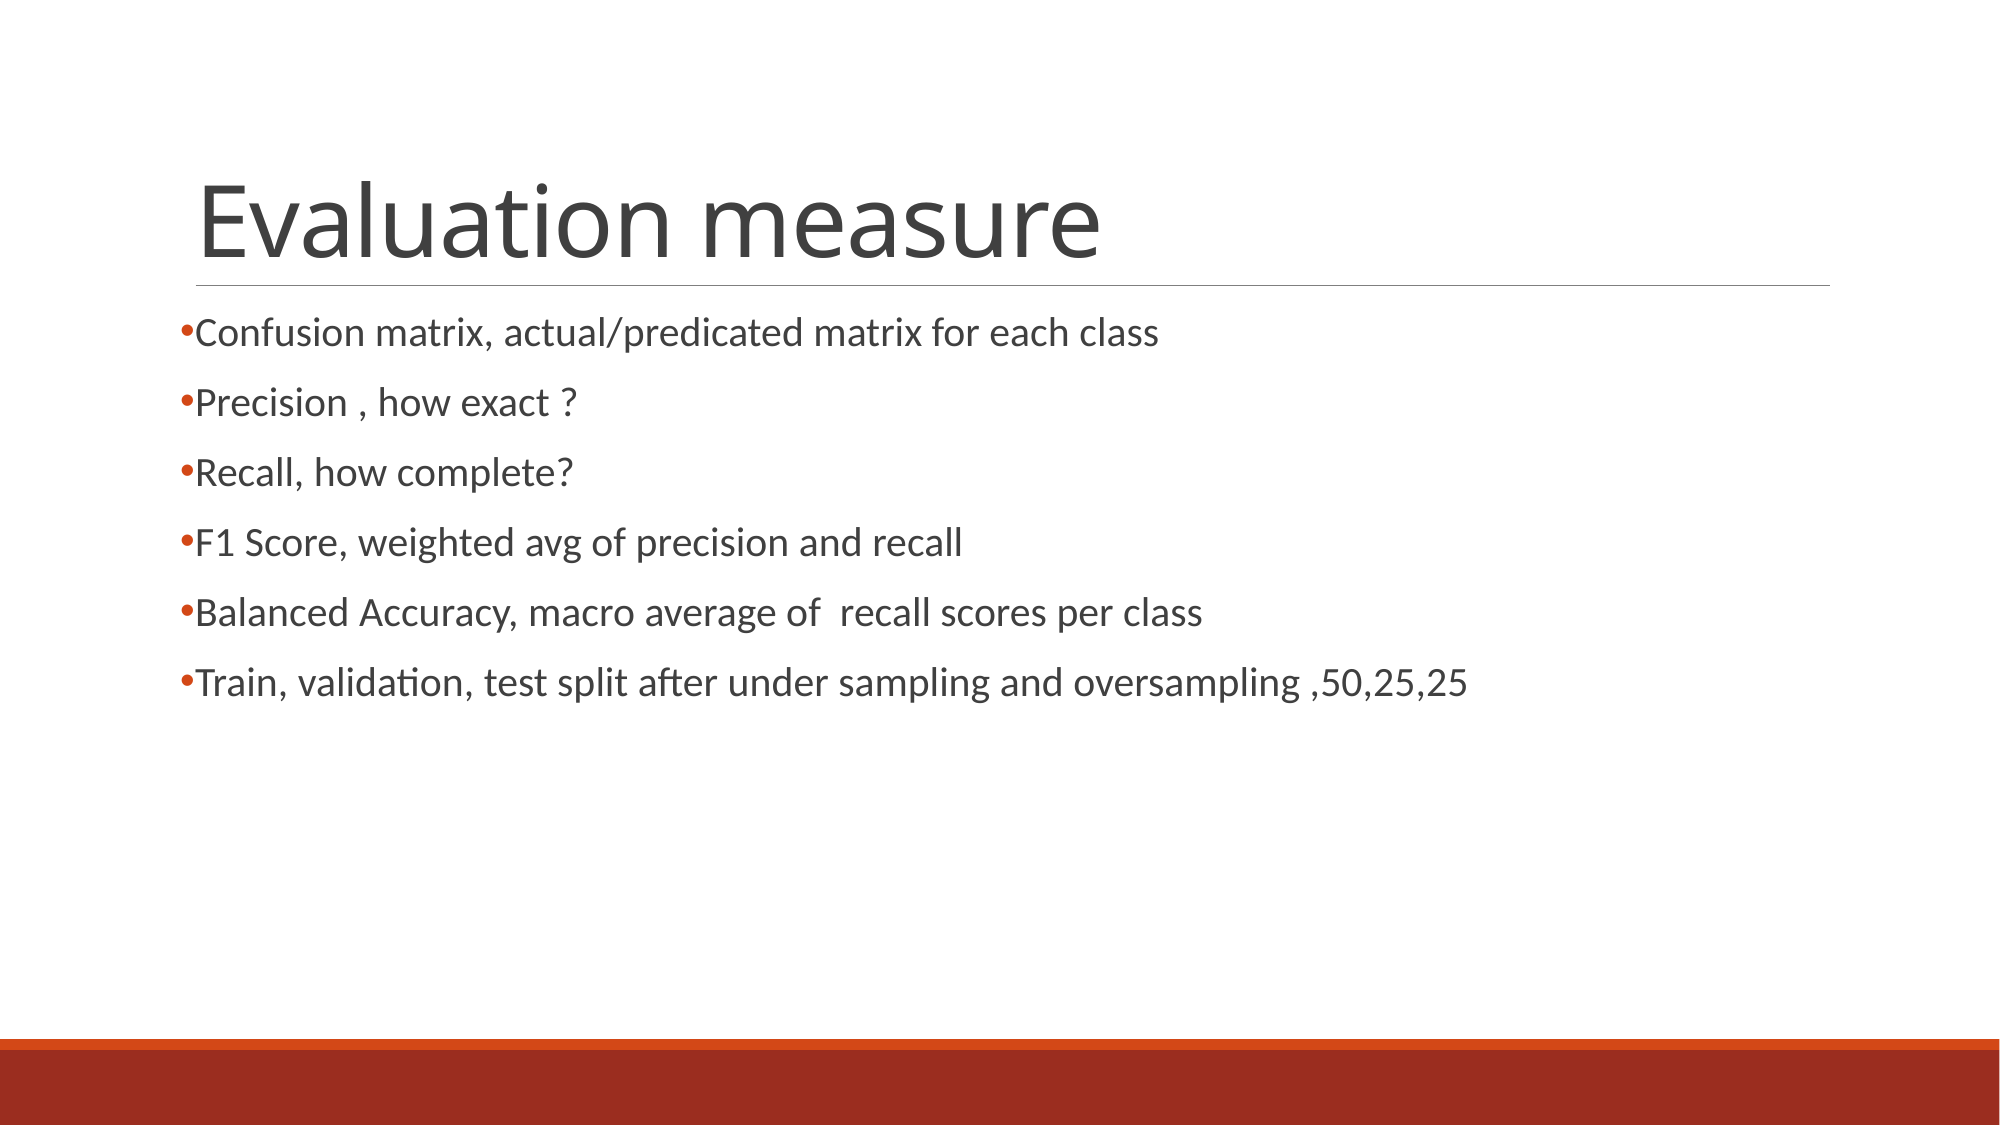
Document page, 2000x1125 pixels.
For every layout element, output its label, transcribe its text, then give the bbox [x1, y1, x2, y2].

list Confusion matrix, actual/predicated matrix for each class Precision , how exact ? Recall, how complete? F1 Score, weighted avg of precision and recall Balanced Accuracy, macro average of recall scores per class Train, validation, test split after under sampling and oversampling ,50,25,25 [179, 302, 1830, 963]
title Evaluation measure [179, 47, 1830, 286]
